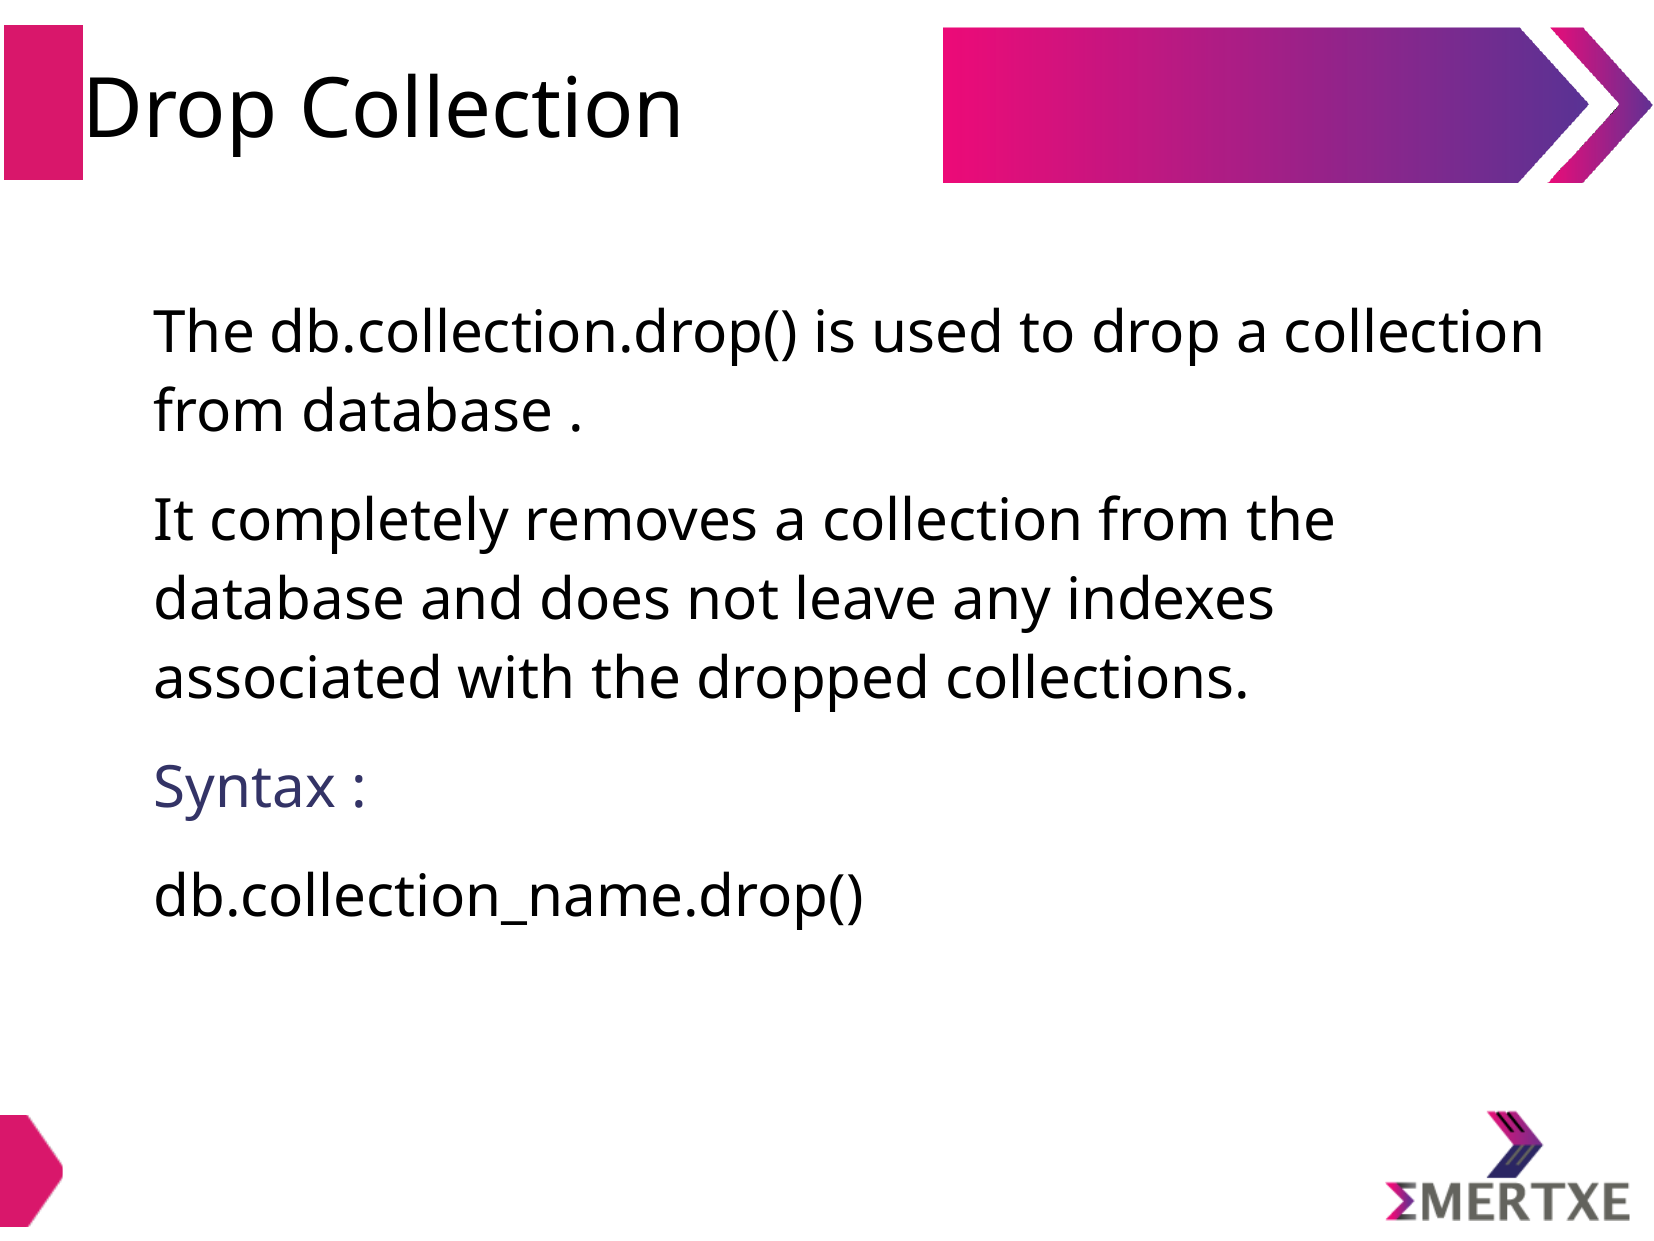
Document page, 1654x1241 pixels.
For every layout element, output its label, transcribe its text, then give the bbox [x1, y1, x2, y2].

title Drop Collection [82, 2, 1571, 210]
picture [1571, 27, 1653, 183]
list The db.collection.drop() is used to drop a collection from database . It completely removes a collection from the database and does not leave any indexes associated with the dropped collections. Syntax : db.collection_name.drop() [82, 290, 1571, 1010]
picture [1385, 1107, 1631, 1221]
